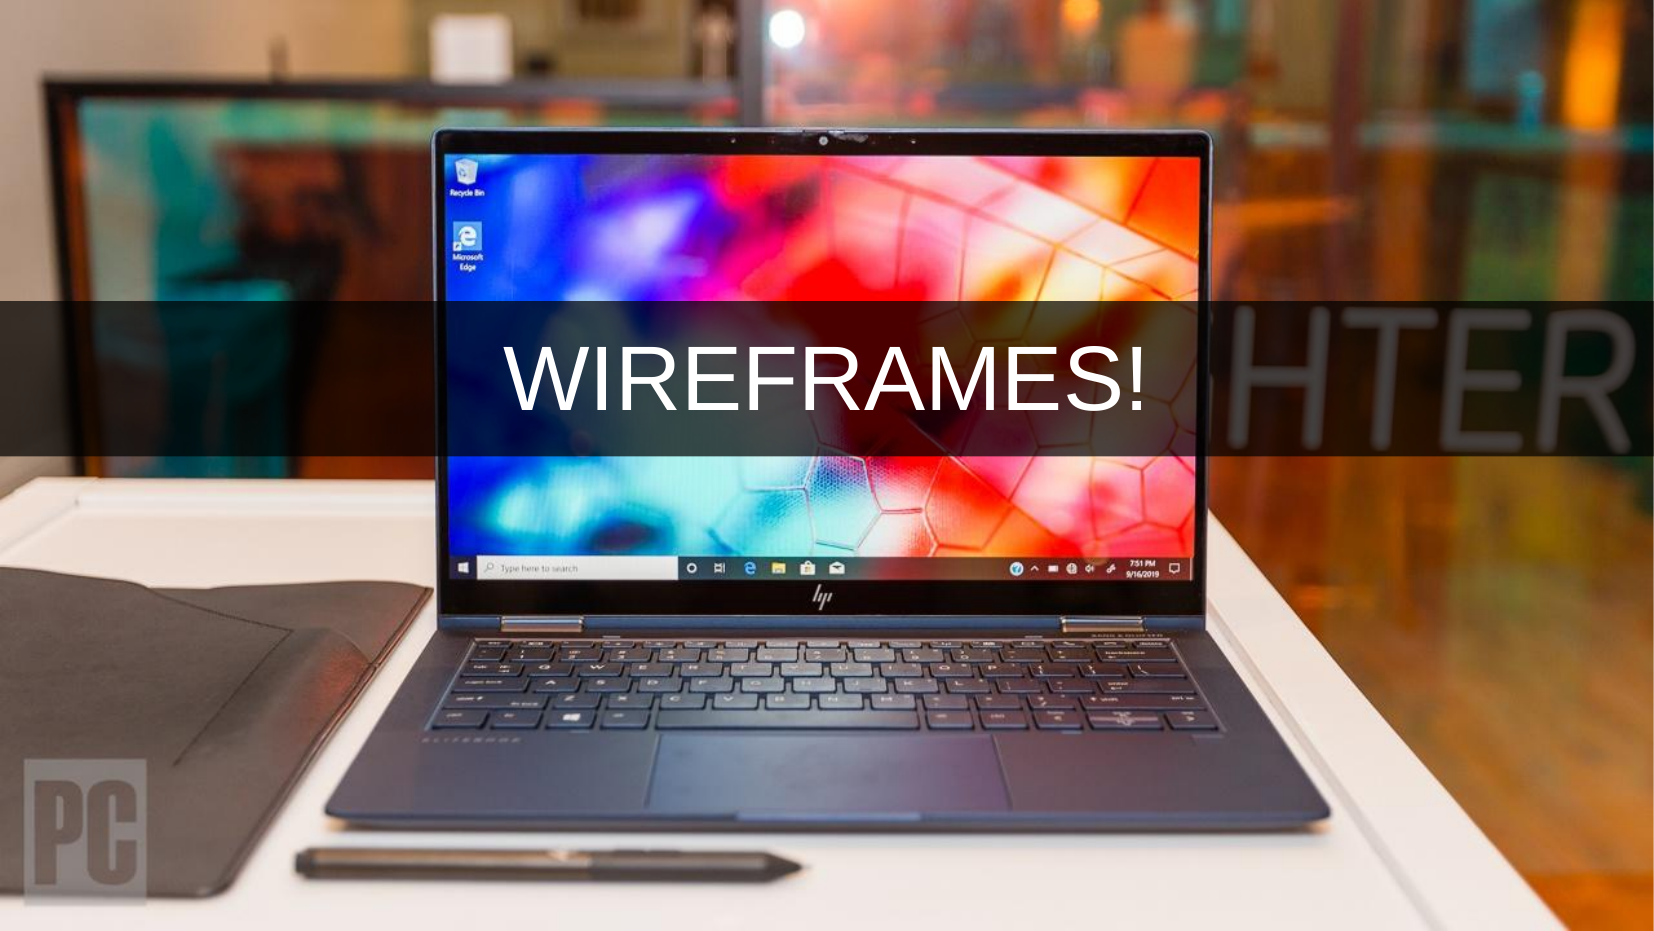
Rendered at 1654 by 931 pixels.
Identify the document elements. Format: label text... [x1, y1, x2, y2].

title WIREFRAMES! [0, 301, 1654, 457]
picture [0, 0, 1654, 301]
picture [0, 457, 1654, 931]
